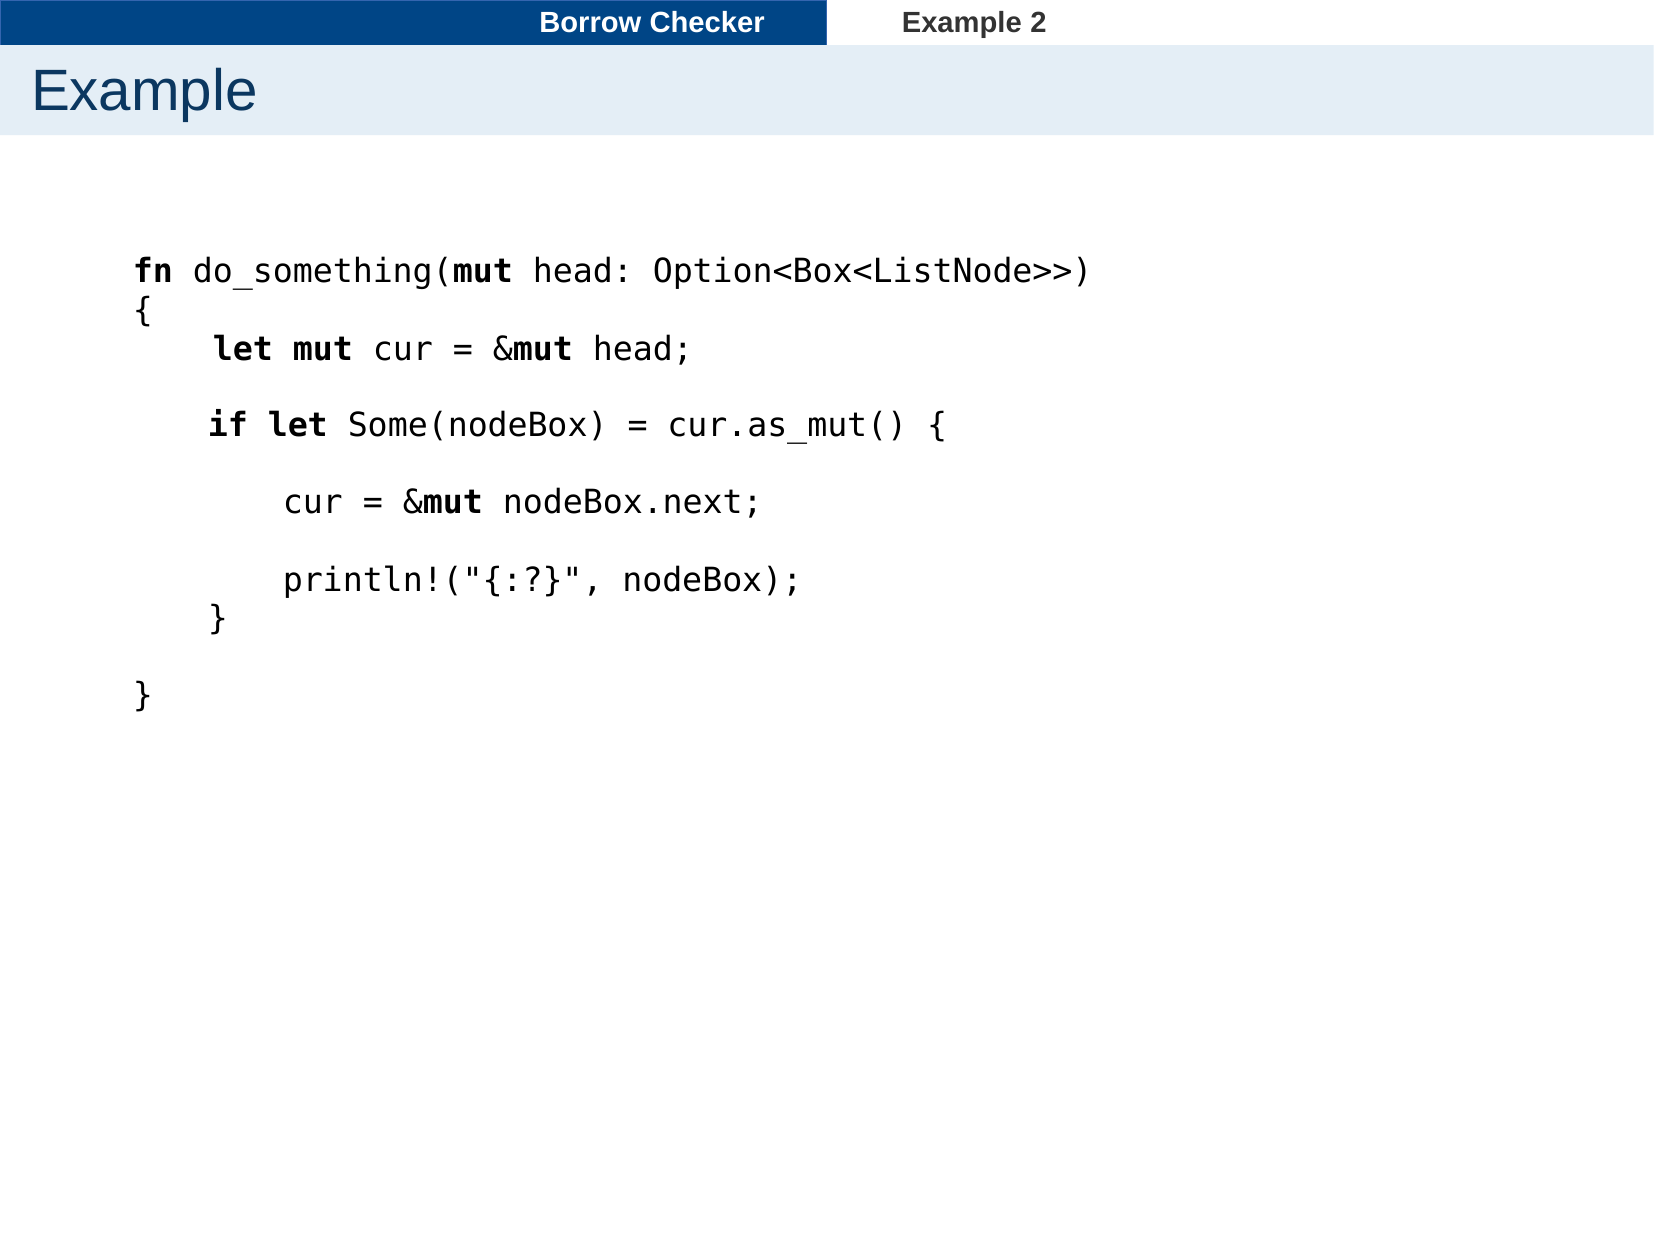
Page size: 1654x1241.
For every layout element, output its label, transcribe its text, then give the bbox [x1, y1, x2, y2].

title Borrow Checker [0, 0, 766, 45]
title Example 2 [826, 0, 1654, 46]
text_box Example [0, 45, 1654, 136]
text_box fn do_something(mut head: Option<Box<ListNode>>) { let mut cur = &mut head; if let Some(nodeBox) = cur.as_mut() { cur = &mut nodeBox.next; println!("{:?}", nodeBox); } } [118, 244, 1560, 1052]
